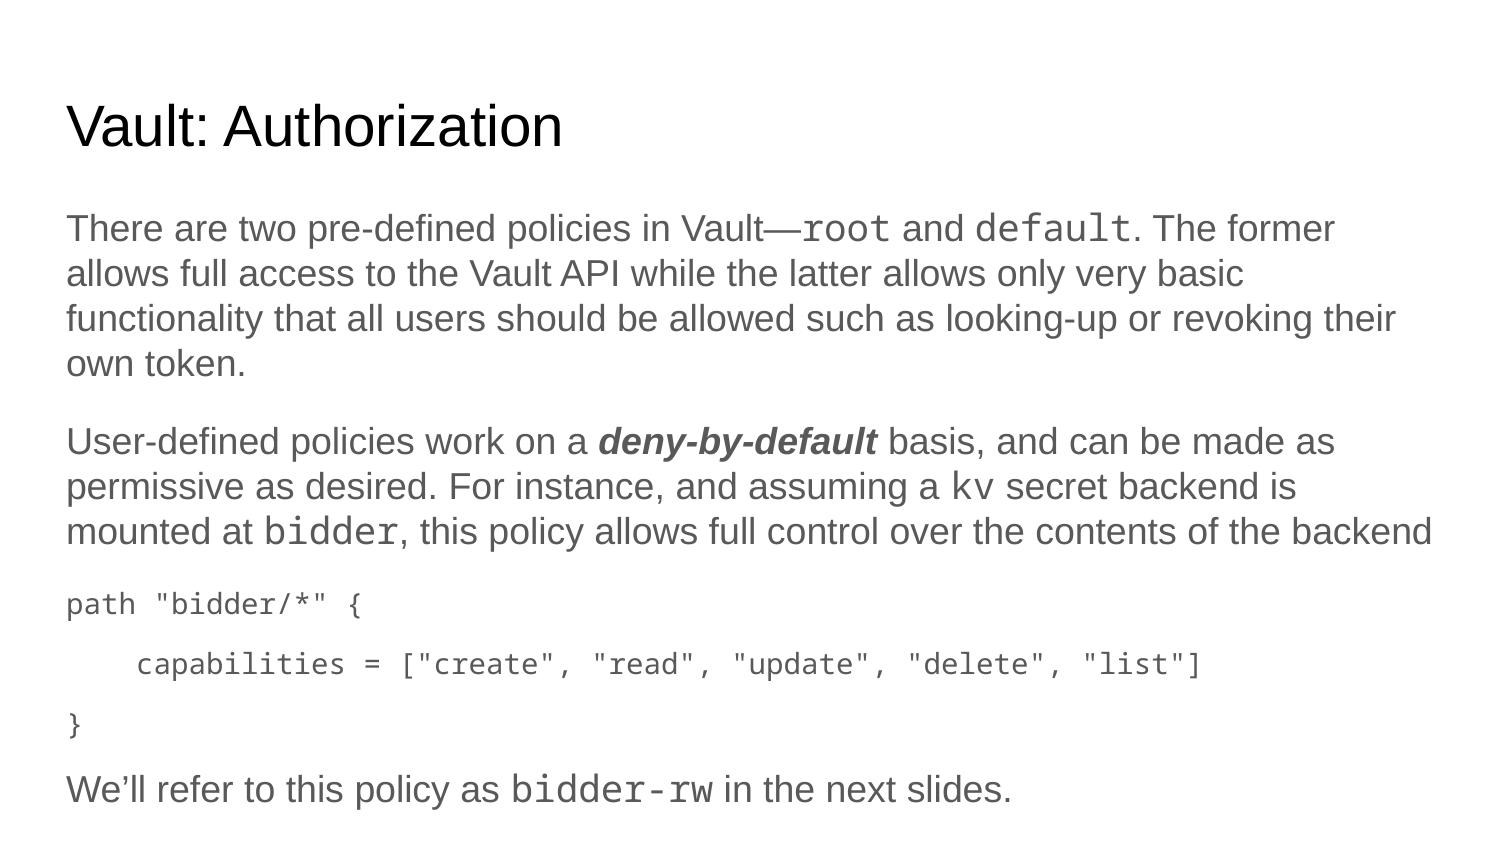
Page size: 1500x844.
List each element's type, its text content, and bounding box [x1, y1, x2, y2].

title Vault: Authorization [51, 72, 1449, 167]
list There are two pre-defined policies in Vault—root and default. The former allows full access to the Vault API while the latter allows only very basic functionality that all users should be allowed such as looking-up or revoking their own token. User-defined policies work on a deny-by-default basis, and can be made as permissive as desired. For instance, and assuming a kv secret backend is mounted at bidder, this policy allows full control over the contents of the backend path "bidder/*" { capabilities = ["create", "read", "update", "delete", "list"] } We’ll refer to this policy as bidder-rw in the next slides. [51, 189, 1449, 750]
